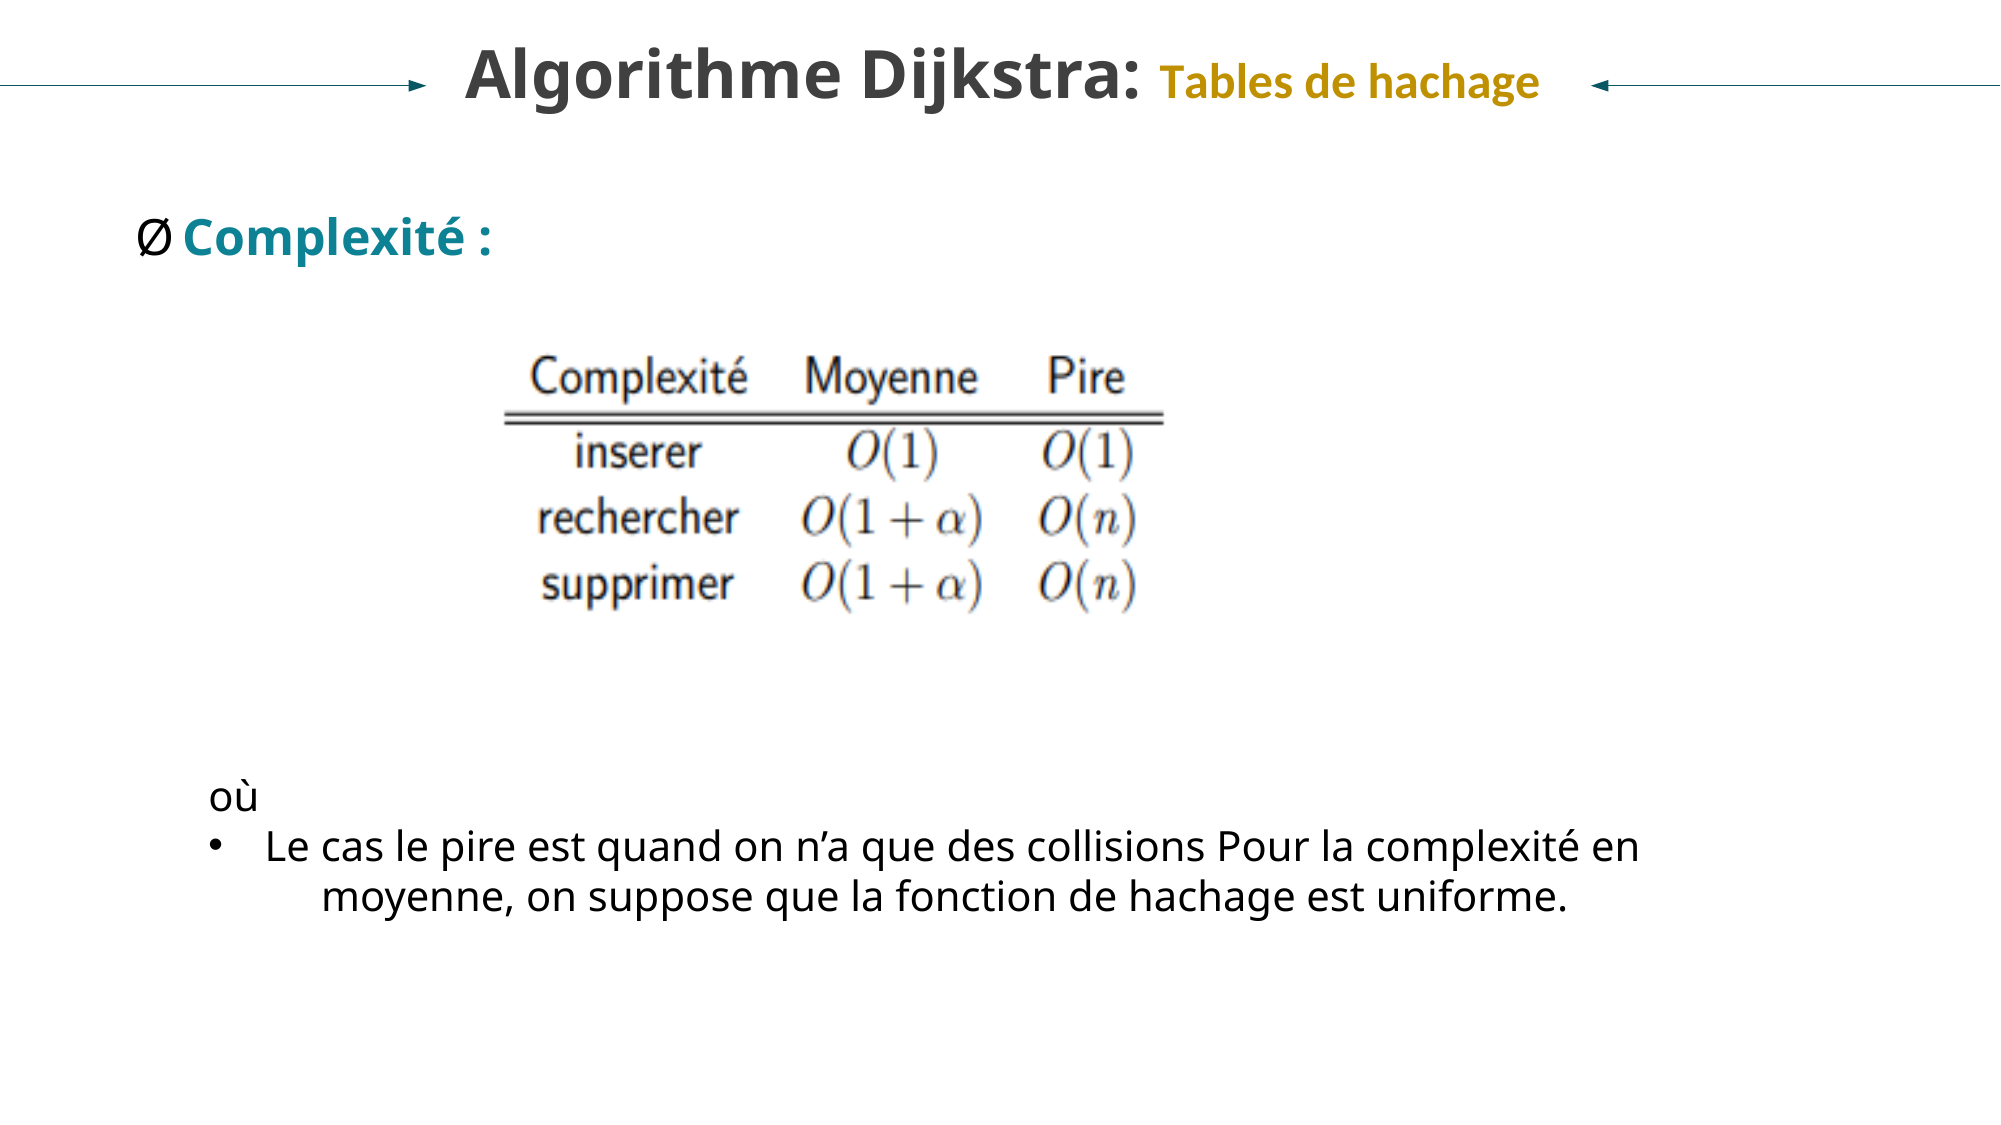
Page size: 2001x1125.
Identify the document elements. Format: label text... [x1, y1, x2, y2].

text_box où Le cas le pire est quand on n’a que des collisions Pour la complexité en moyenne, on suppose que la fonction de hachage est uniforme. [193, 761, 1825, 929]
text_box Algorithme Dijkstra: Tables de hachage [267, 41, 1750, 115]
picture [459, 274, 1226, 683]
text_box Complexité : [120, 198, 1565, 275]
